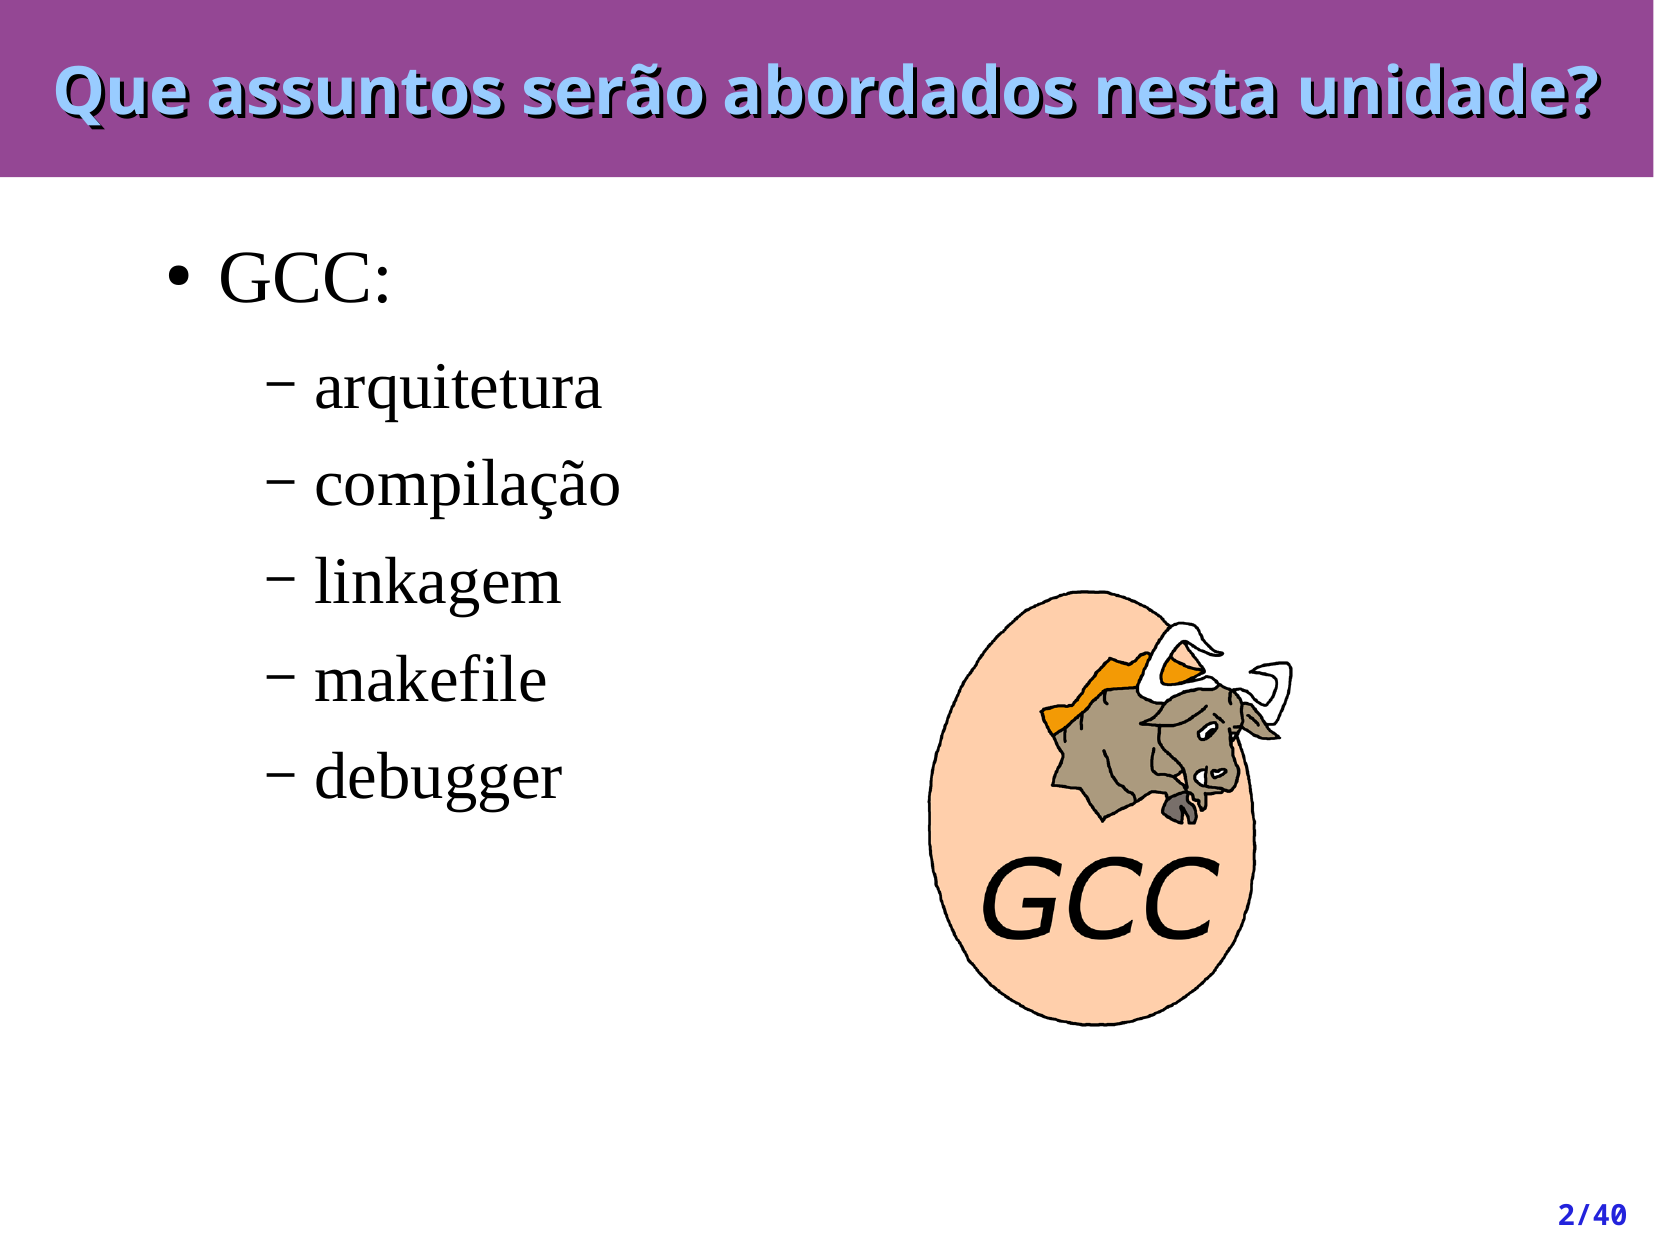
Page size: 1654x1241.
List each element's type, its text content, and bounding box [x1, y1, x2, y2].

list GCC: arquitetura compilação linkagem makefile debugger [147, 236, 874, 1055]
title Que assuntos serão abordados nesta unidade? [0, 0, 1654, 178]
picture [919, 582, 1300, 1034]
